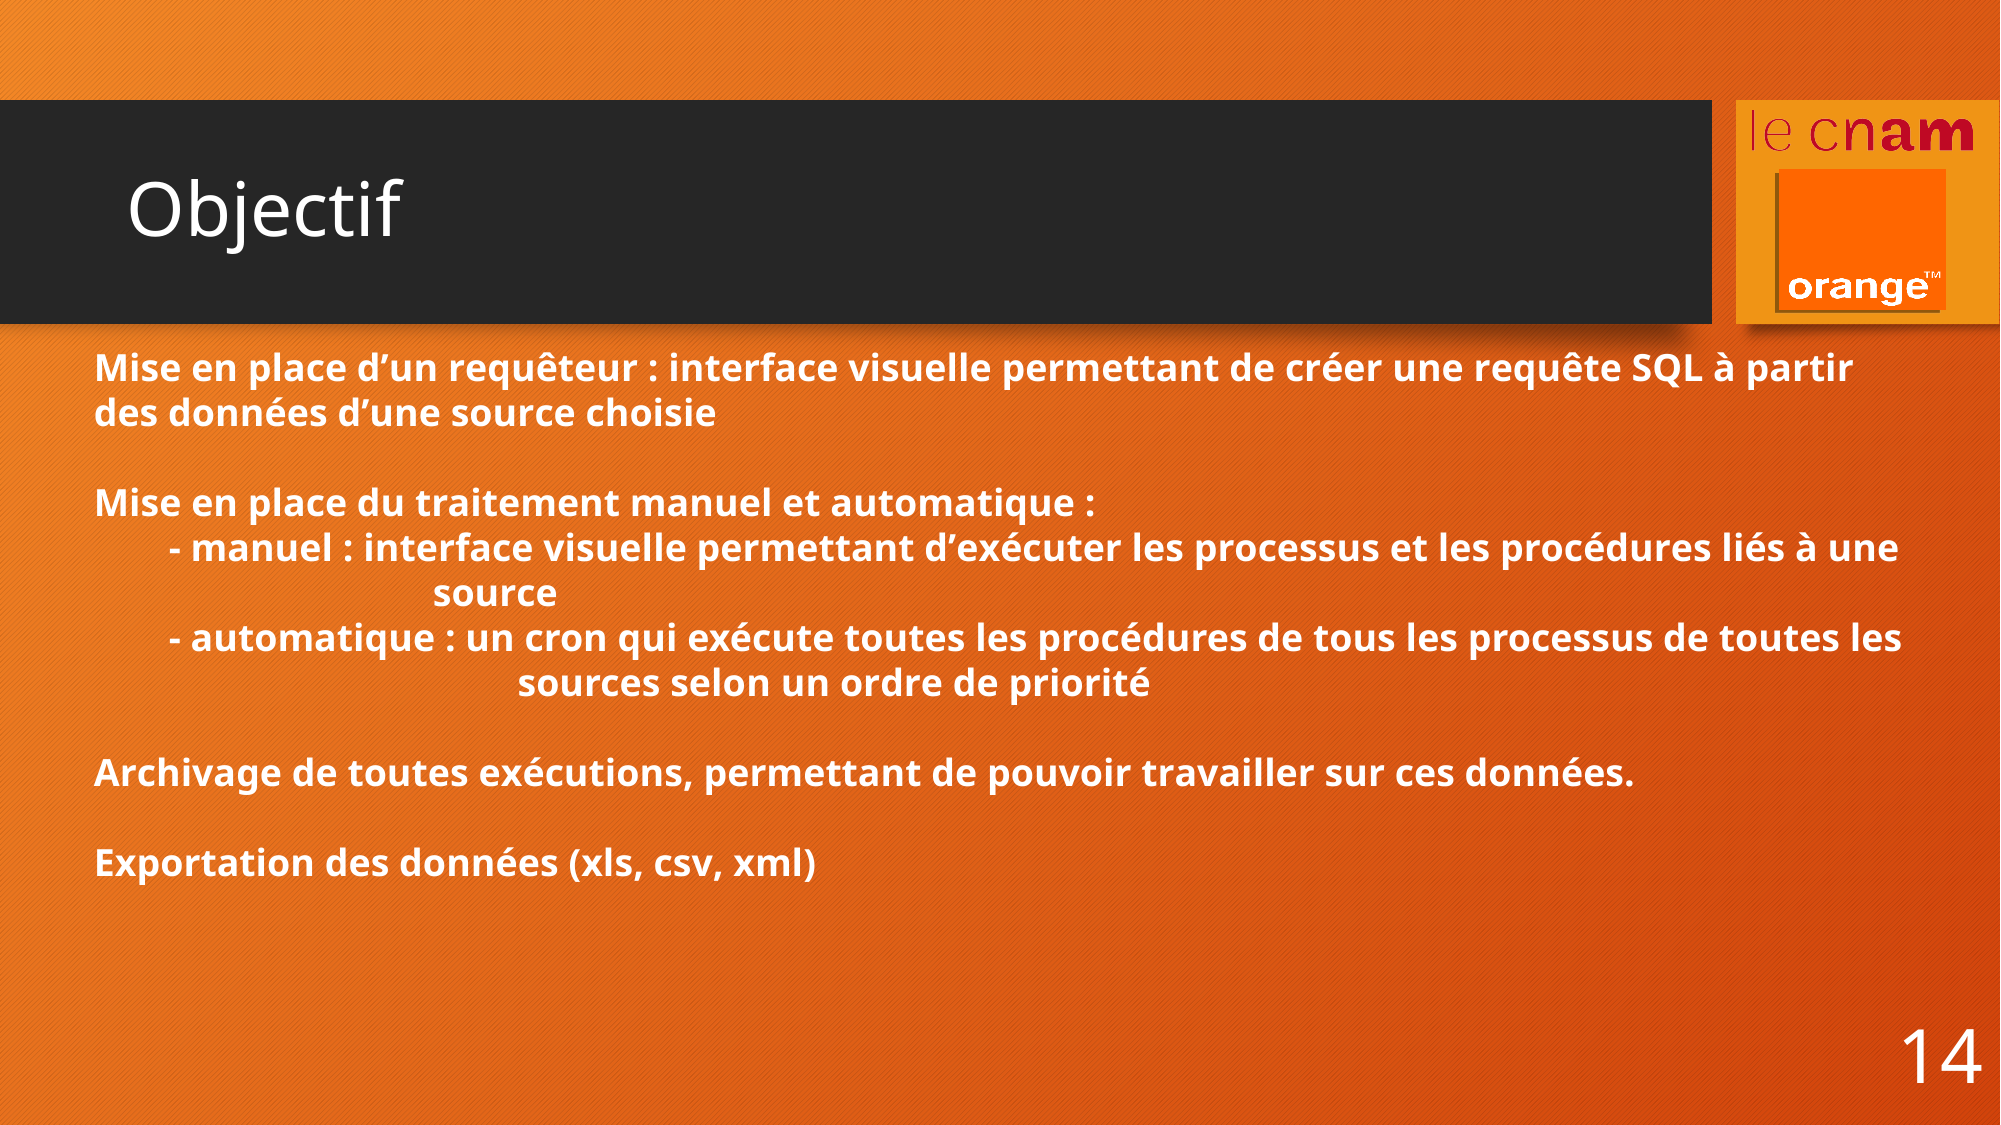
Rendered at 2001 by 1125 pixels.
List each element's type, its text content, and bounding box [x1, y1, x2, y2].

text_box Mise en place d’un requêteur : interface visuelle permettant de créer une requête SQL à partir des données d’une source choisie Mise en place du traitement manuel et automatique : - manuel : interface visuelle permettant d’exécuter les processus et les procédures liés à une source - automatique : un cron qui exécute toutes les procédures de tous les processus de toutes les sources selon un ordre de priorité Archivage de toutes exécutions, permettant de pouvoir travailler sur ces données. Exportation des données (xls, csv, xml) [79, 336, 1922, 897]
picture [1779, 169, 1946, 310]
text_box [1882, 970, 2000, 1125]
picture [1752, 110, 1973, 151]
title Objectif [111, 123, 1689, 301]
